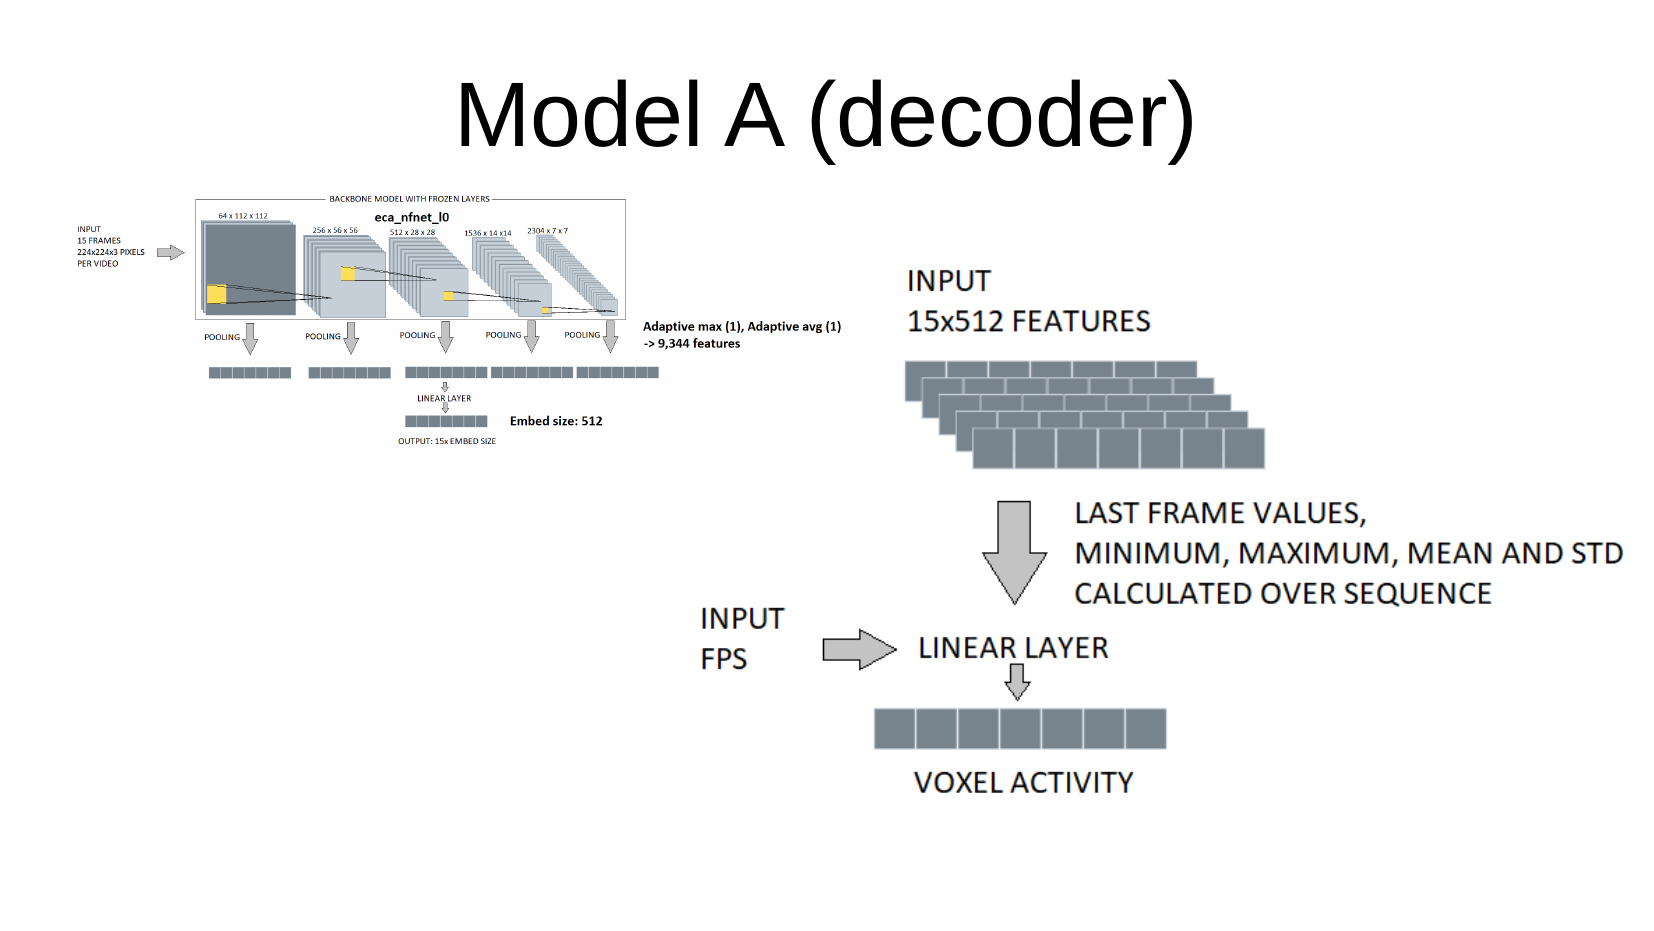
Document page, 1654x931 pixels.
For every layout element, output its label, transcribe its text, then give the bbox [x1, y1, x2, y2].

picture [75, 187, 1644, 818]
title Model A (decoder) [82, 37, 1571, 193]
